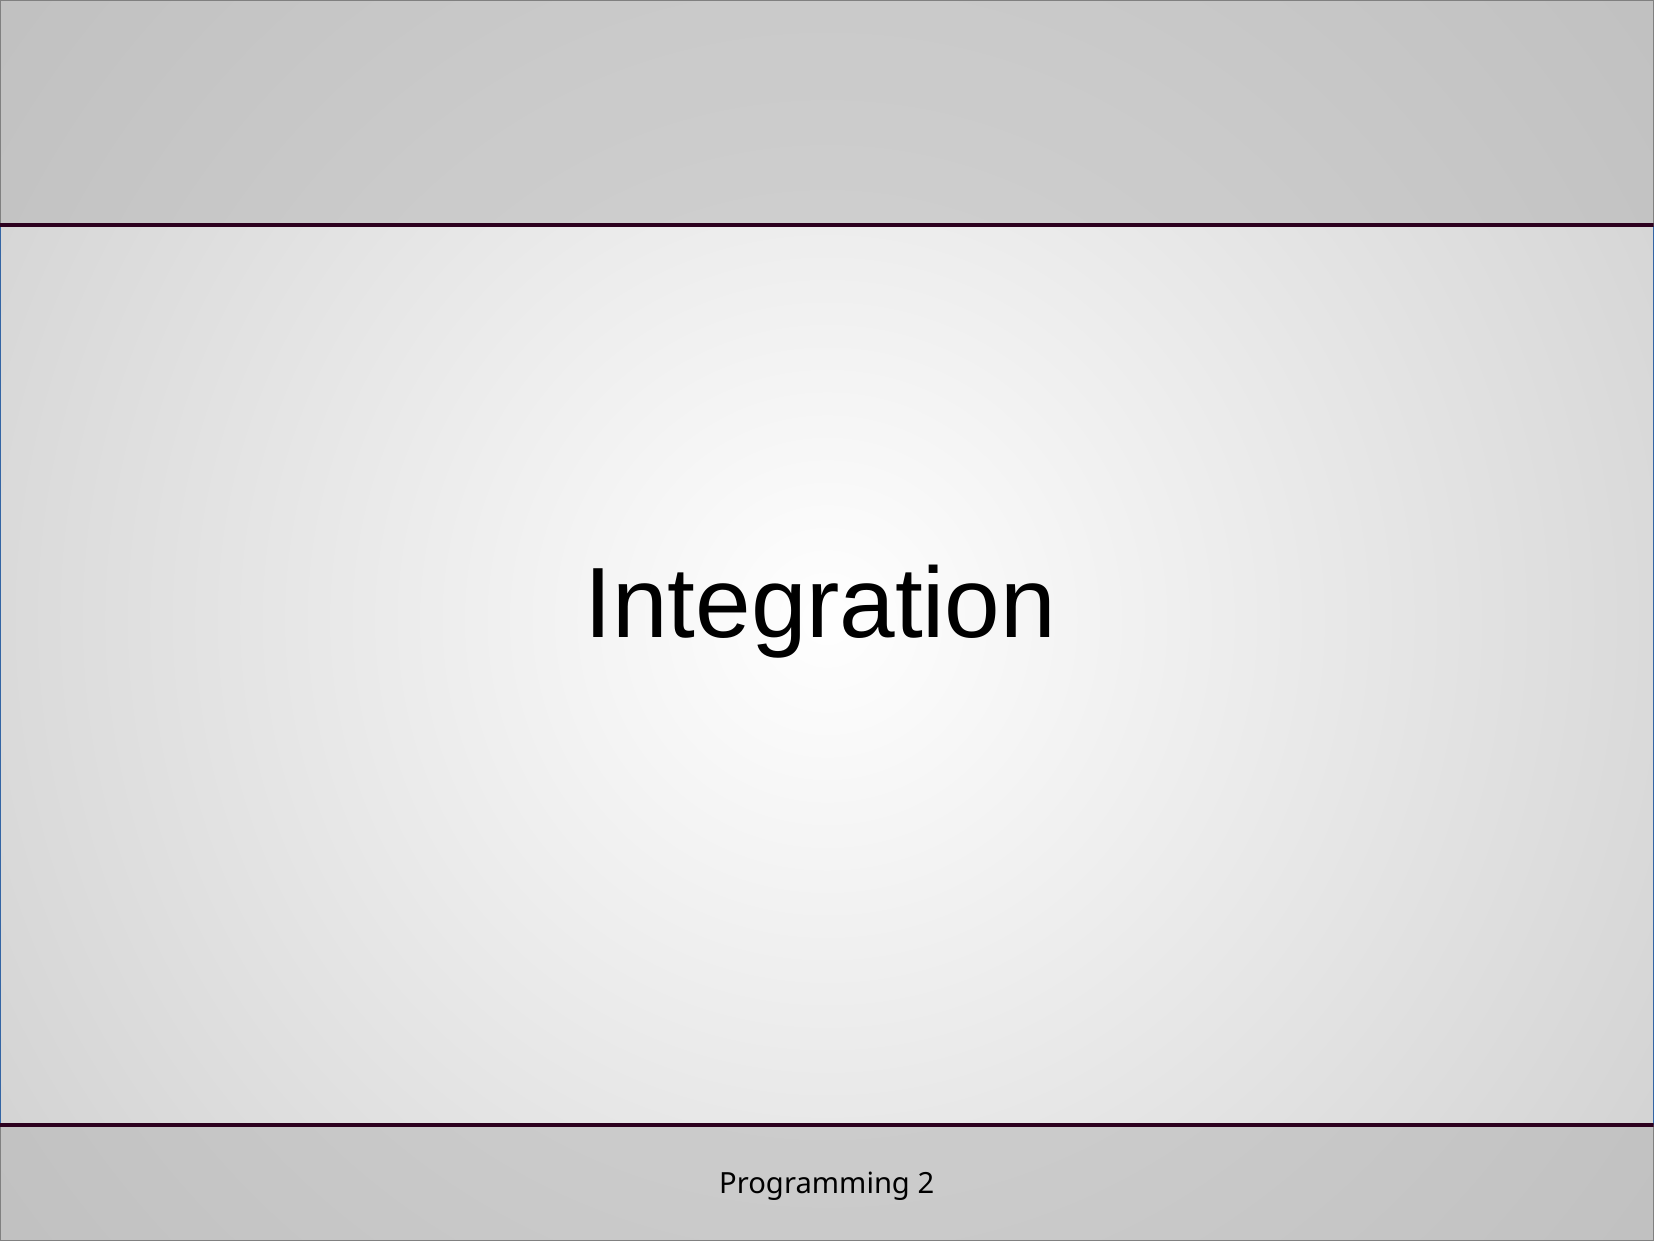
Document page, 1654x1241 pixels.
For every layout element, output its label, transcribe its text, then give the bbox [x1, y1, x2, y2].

text_box Integration [570, 540, 1201, 667]
